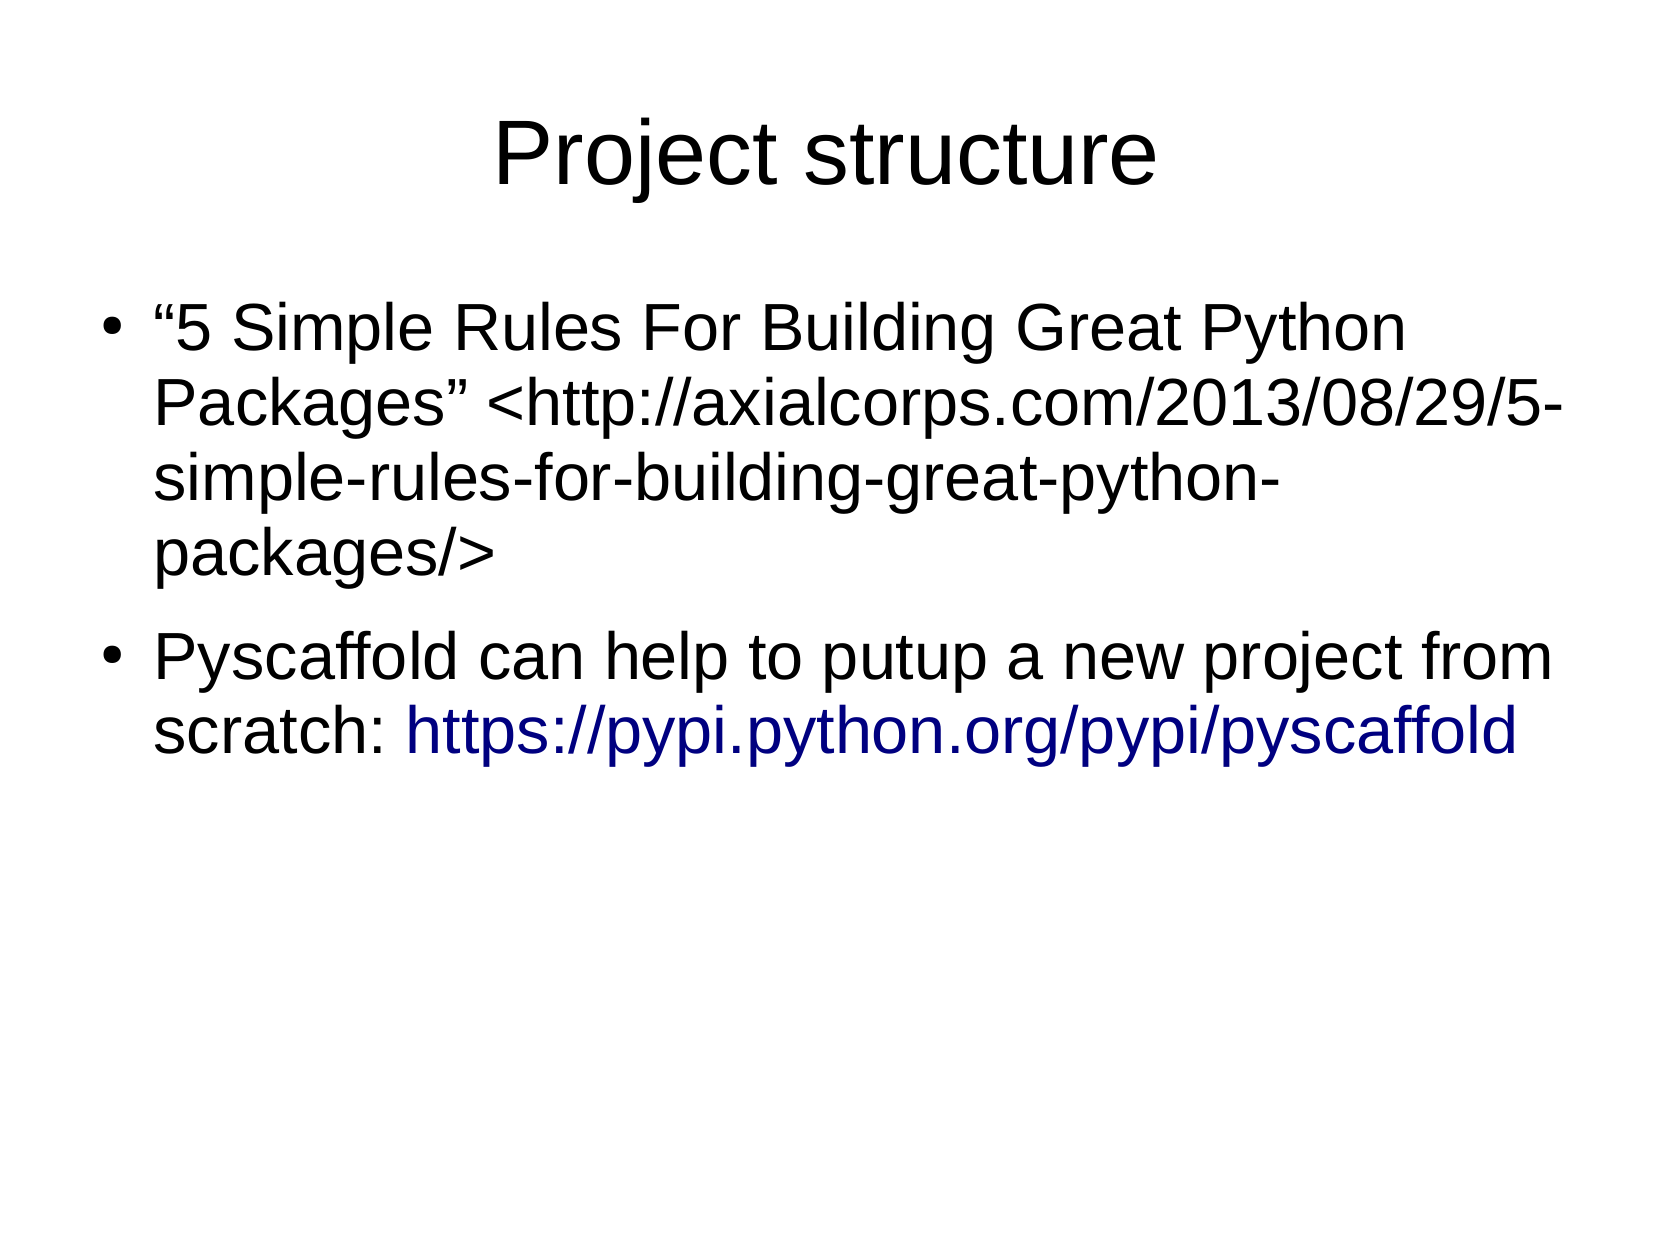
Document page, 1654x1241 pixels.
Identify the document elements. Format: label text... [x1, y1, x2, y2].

title Project structure [82, 49, 1571, 257]
list “5 Simple Rules For Building Great Python Packages” <http://axialcorps.com/2013/08/29/5-simple-rules-for-building-great-python-packages/> Pyscaffold can help to putup a new project from scratch: https://pypi.python.org/pypi/pyscaffold [82, 290, 1571, 1010]
